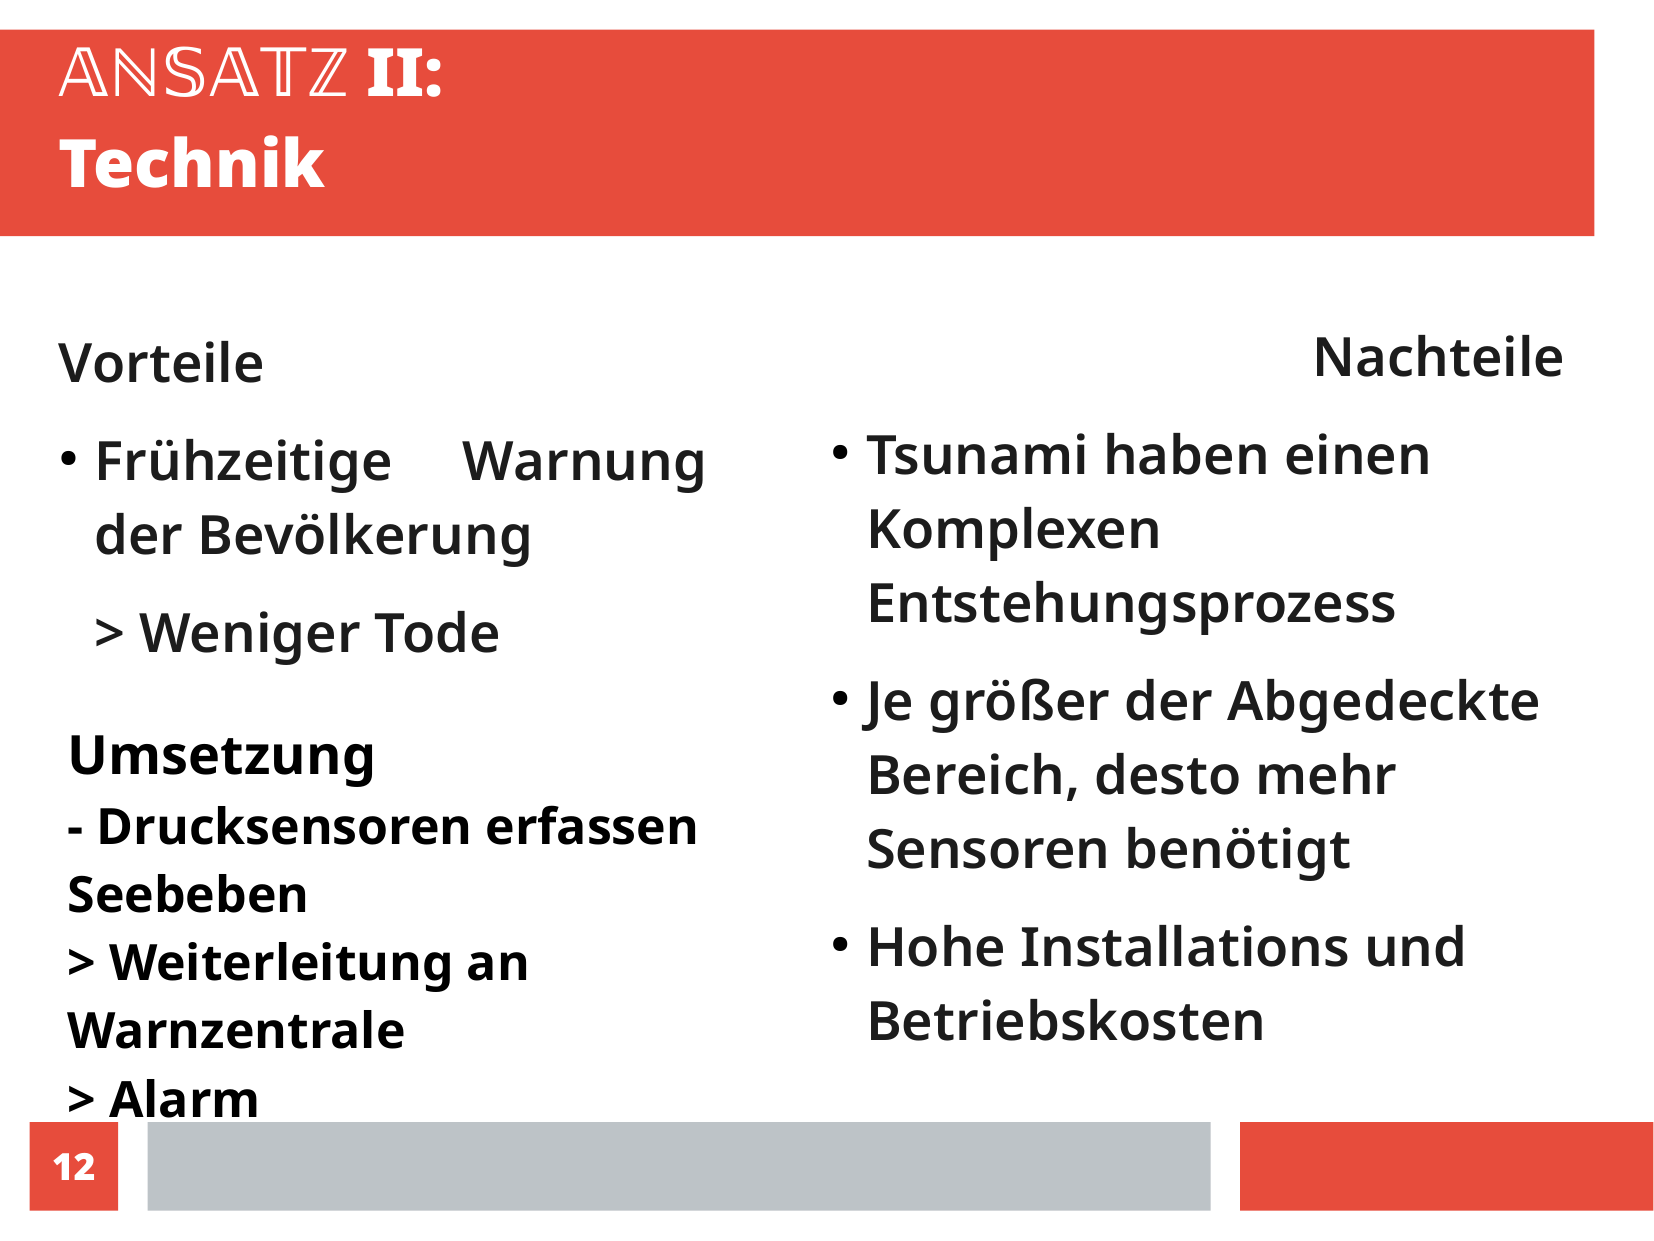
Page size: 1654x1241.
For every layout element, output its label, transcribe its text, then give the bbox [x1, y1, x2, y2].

text_box Umsetzung - Drucksensoren erfassen Seebeben > Weiterleitung an Warnzentrale > Alarm [52, 709, 831, 1122]
list Vorteile Frühzeitige Warnung der Bevölkerung > Weniger Tode [59, 324, 794, 709]
title 𝔸ℕ𝕊𝔸𝕋ℤ II: Technik [59, 59, 1595, 207]
list Nachteile Tsunami haben einen Komplexen Entstehungsprozess Je größer der Abgedeckte Bereich, desto mehr Sensoren benötigt Hohe Installations und Betriebskosten [830, 318, 1566, 1063]
